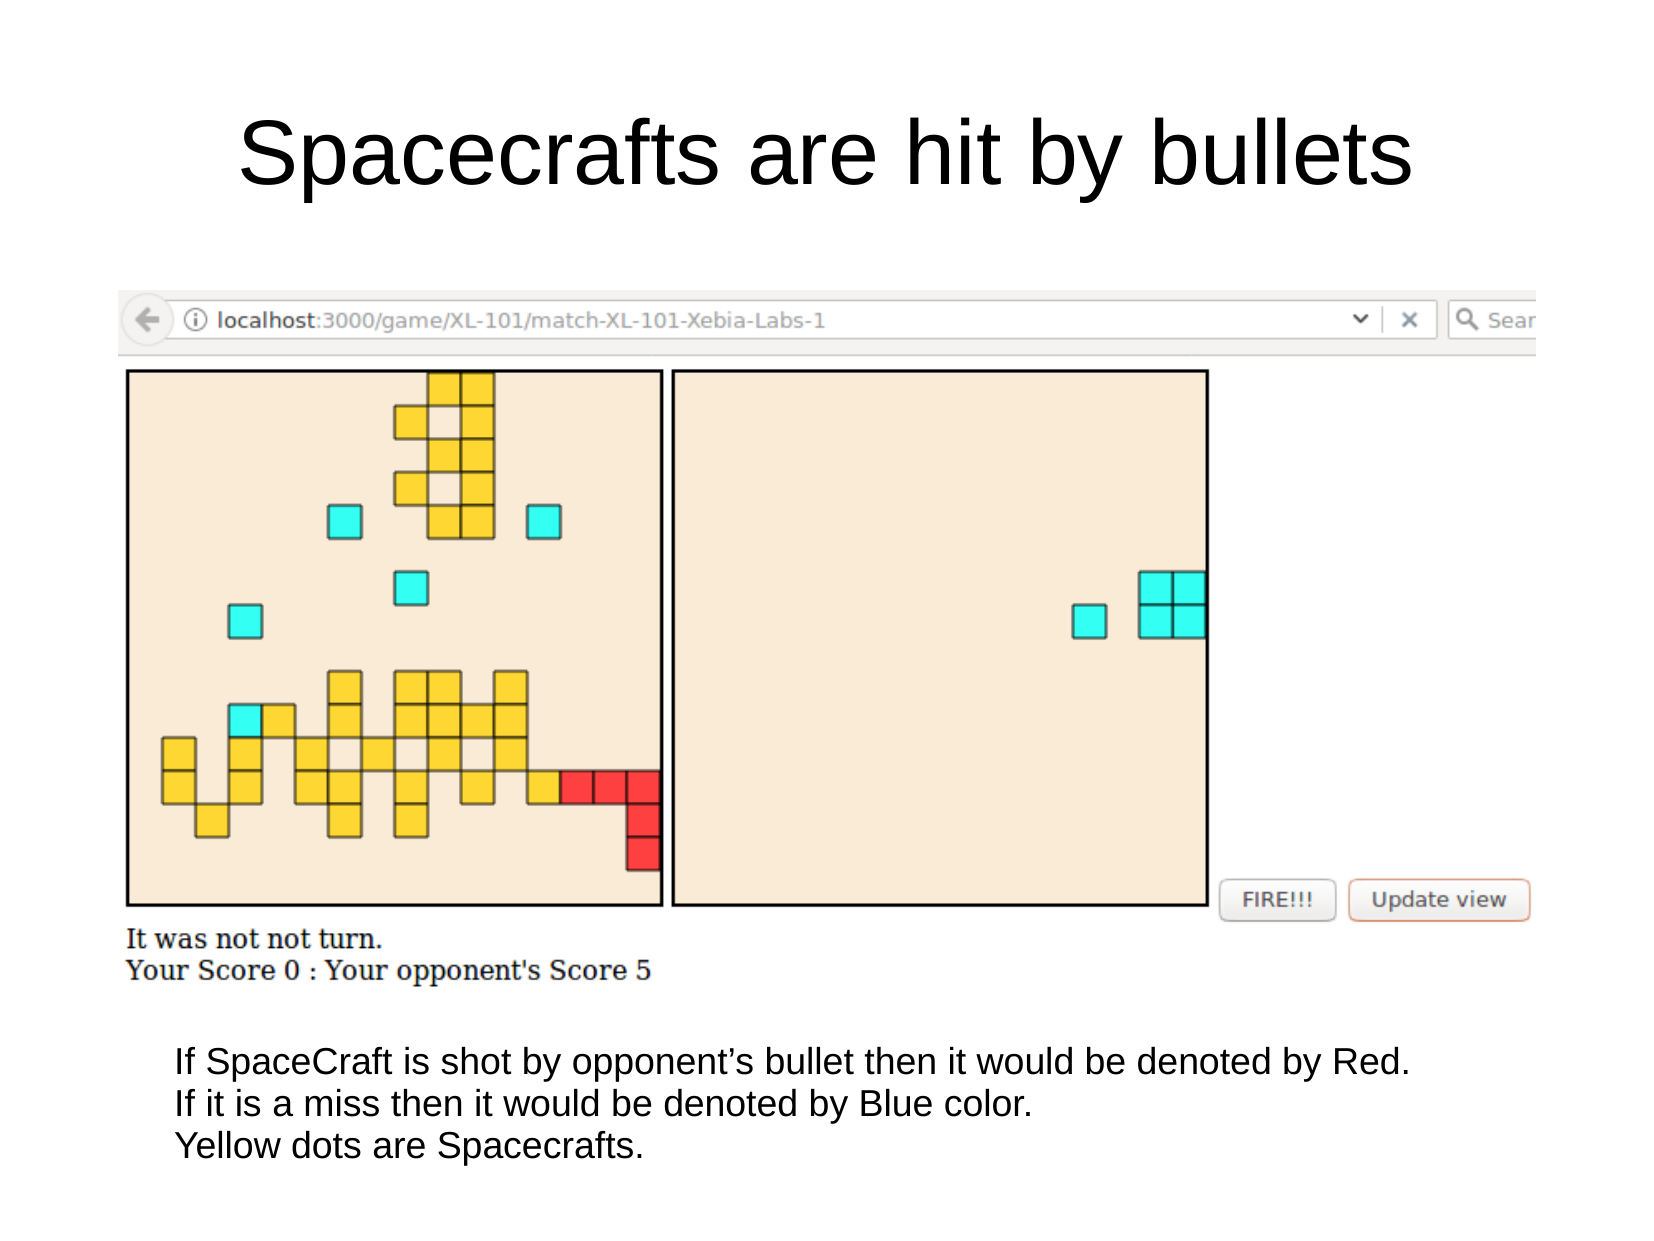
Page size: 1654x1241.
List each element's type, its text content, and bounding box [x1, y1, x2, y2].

title Spacecrafts are hit by bullets [82, 49, 1571, 257]
text_box If SpaceCraft is shot by opponent’s bullet then it would be denoted by Red. If it is a miss then it would be denoted by Blue color. Yellow dots are Spacecrafts. [159, 1033, 1427, 1175]
picture [118, 290, 1536, 1010]
